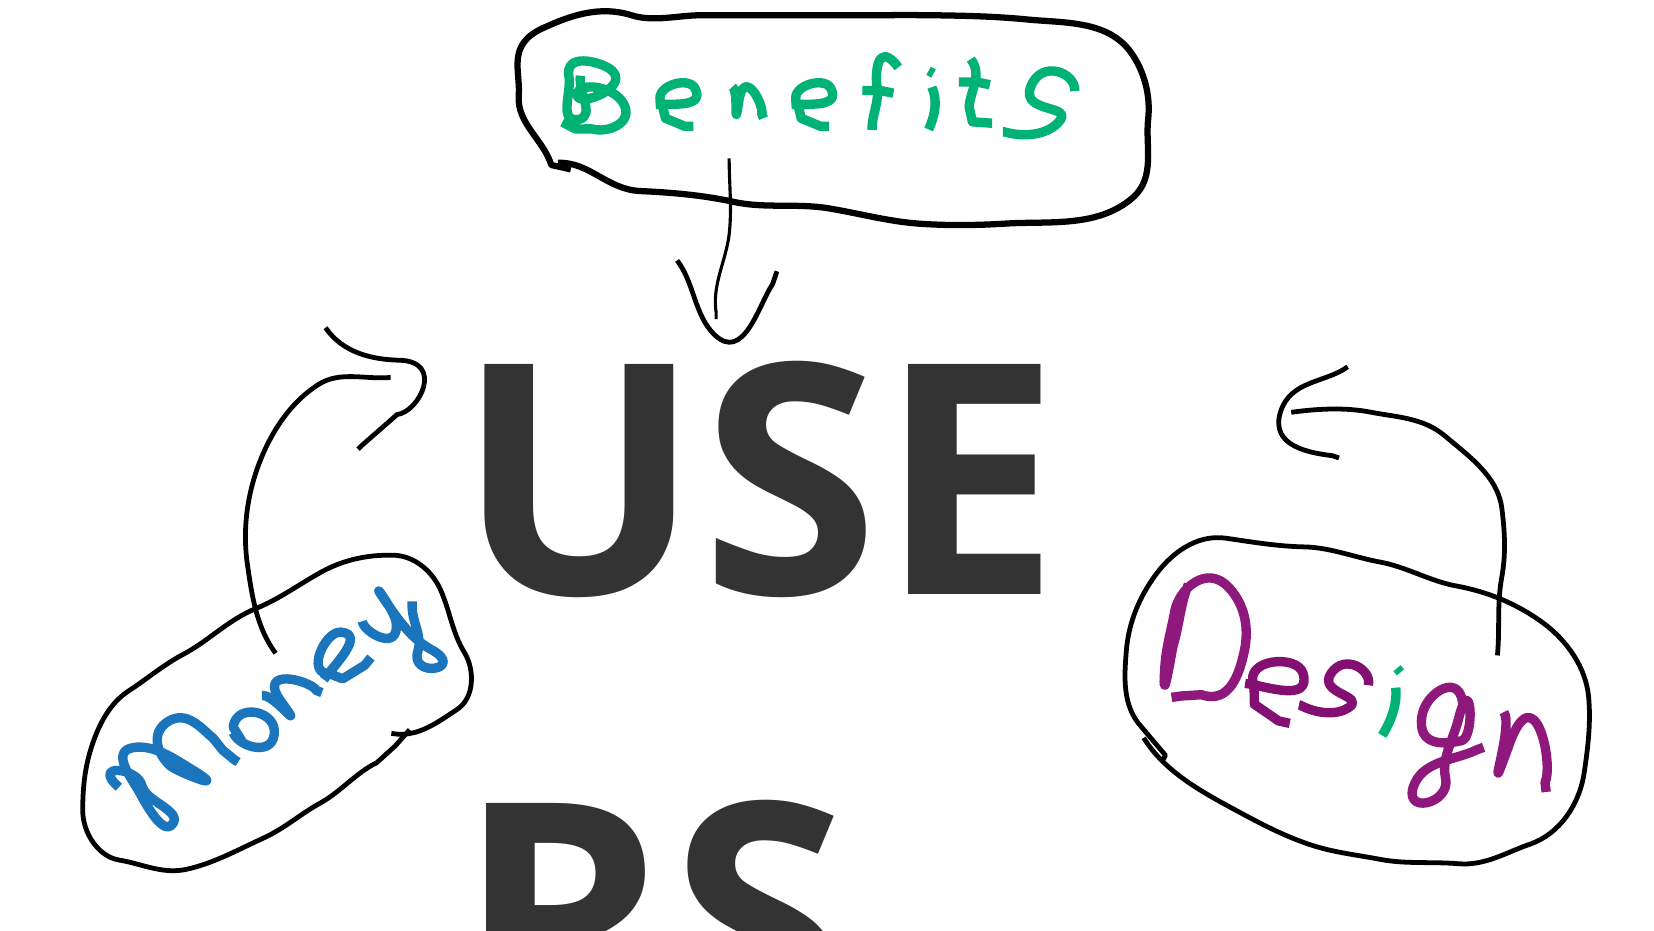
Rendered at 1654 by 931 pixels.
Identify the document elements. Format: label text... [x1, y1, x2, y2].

text_box USERS [443, 606, 469, 688]
text_box USERS [443, 242, 1211, 688]
